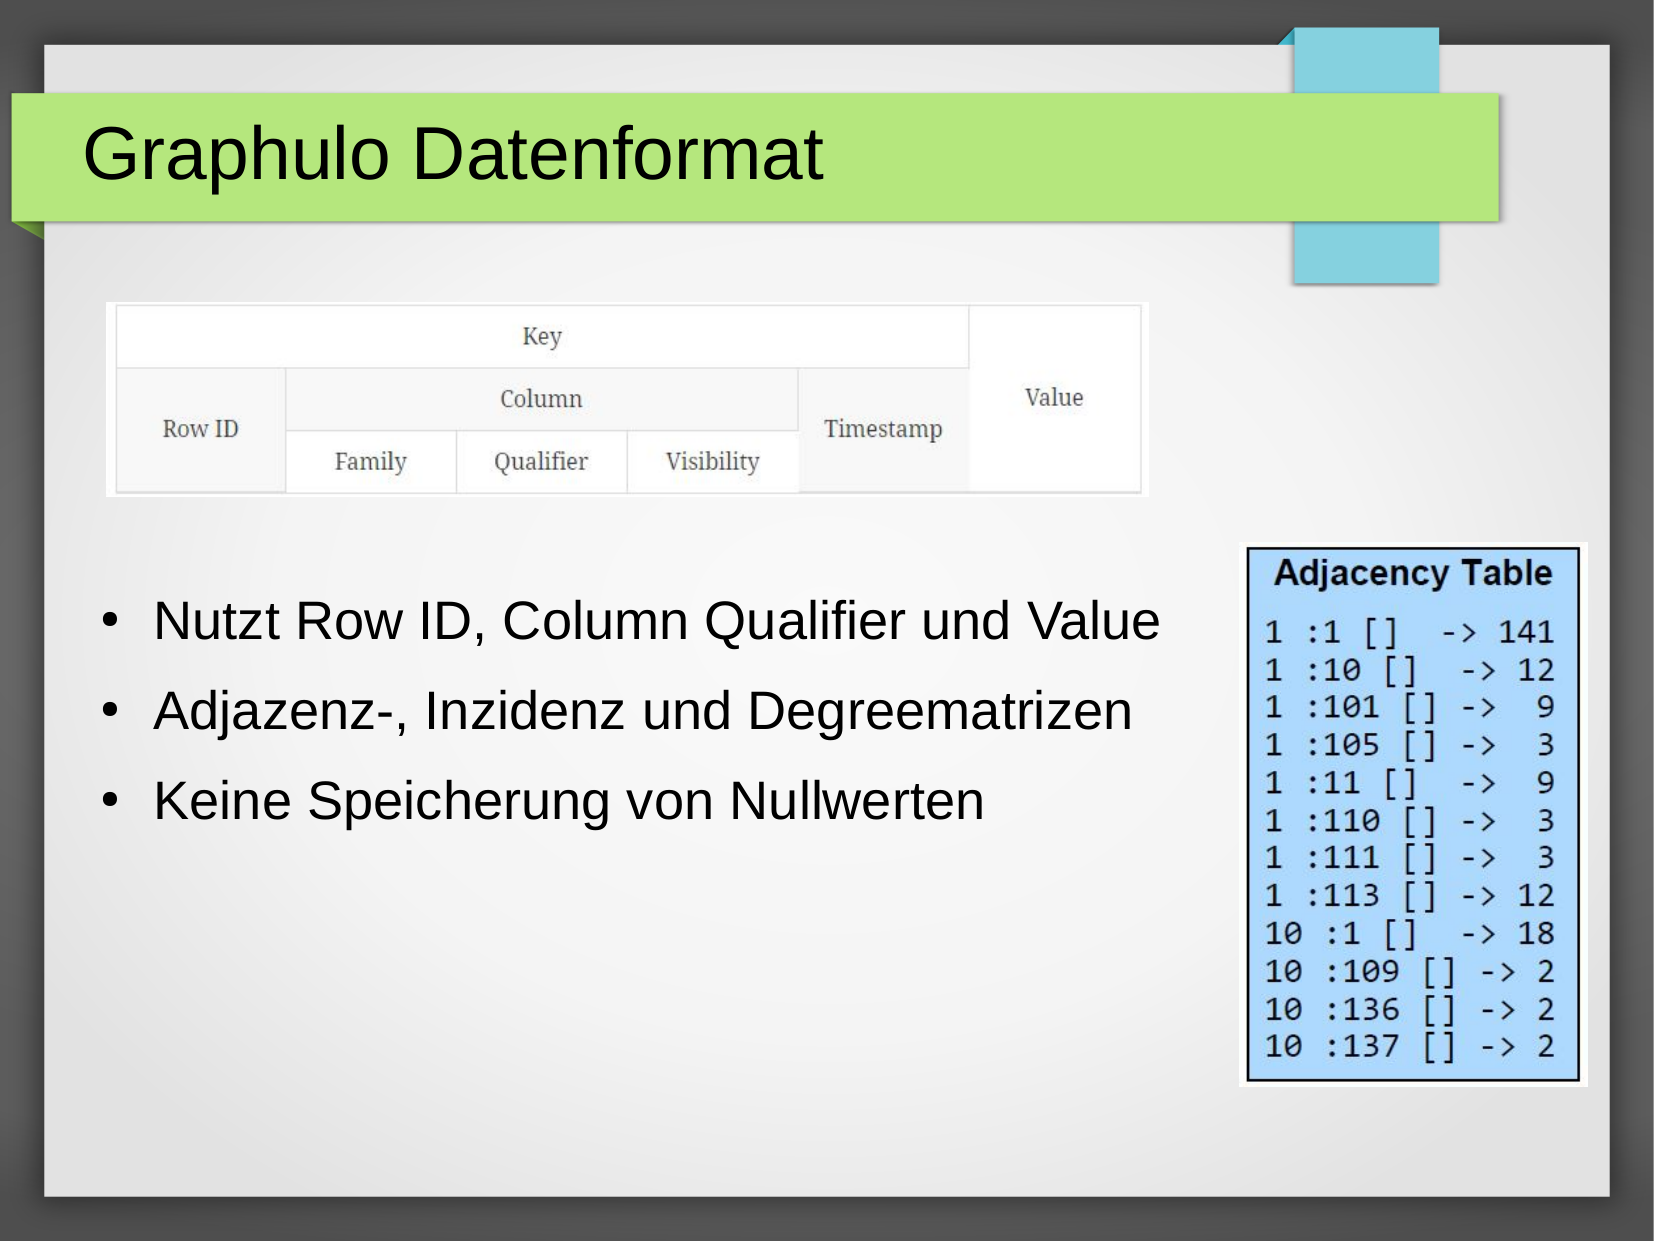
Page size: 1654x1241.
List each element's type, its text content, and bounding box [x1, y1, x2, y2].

list Nutzt Row ID, Column Qualifier und Value Adjazenz-, Inzidenz und Degreematrizen Keine Speicherung von Nullwerten [82, 590, 1239, 1015]
title Graphulo Datenformat [82, 94, 1264, 213]
picture [0, 0, 1654, 1241]
